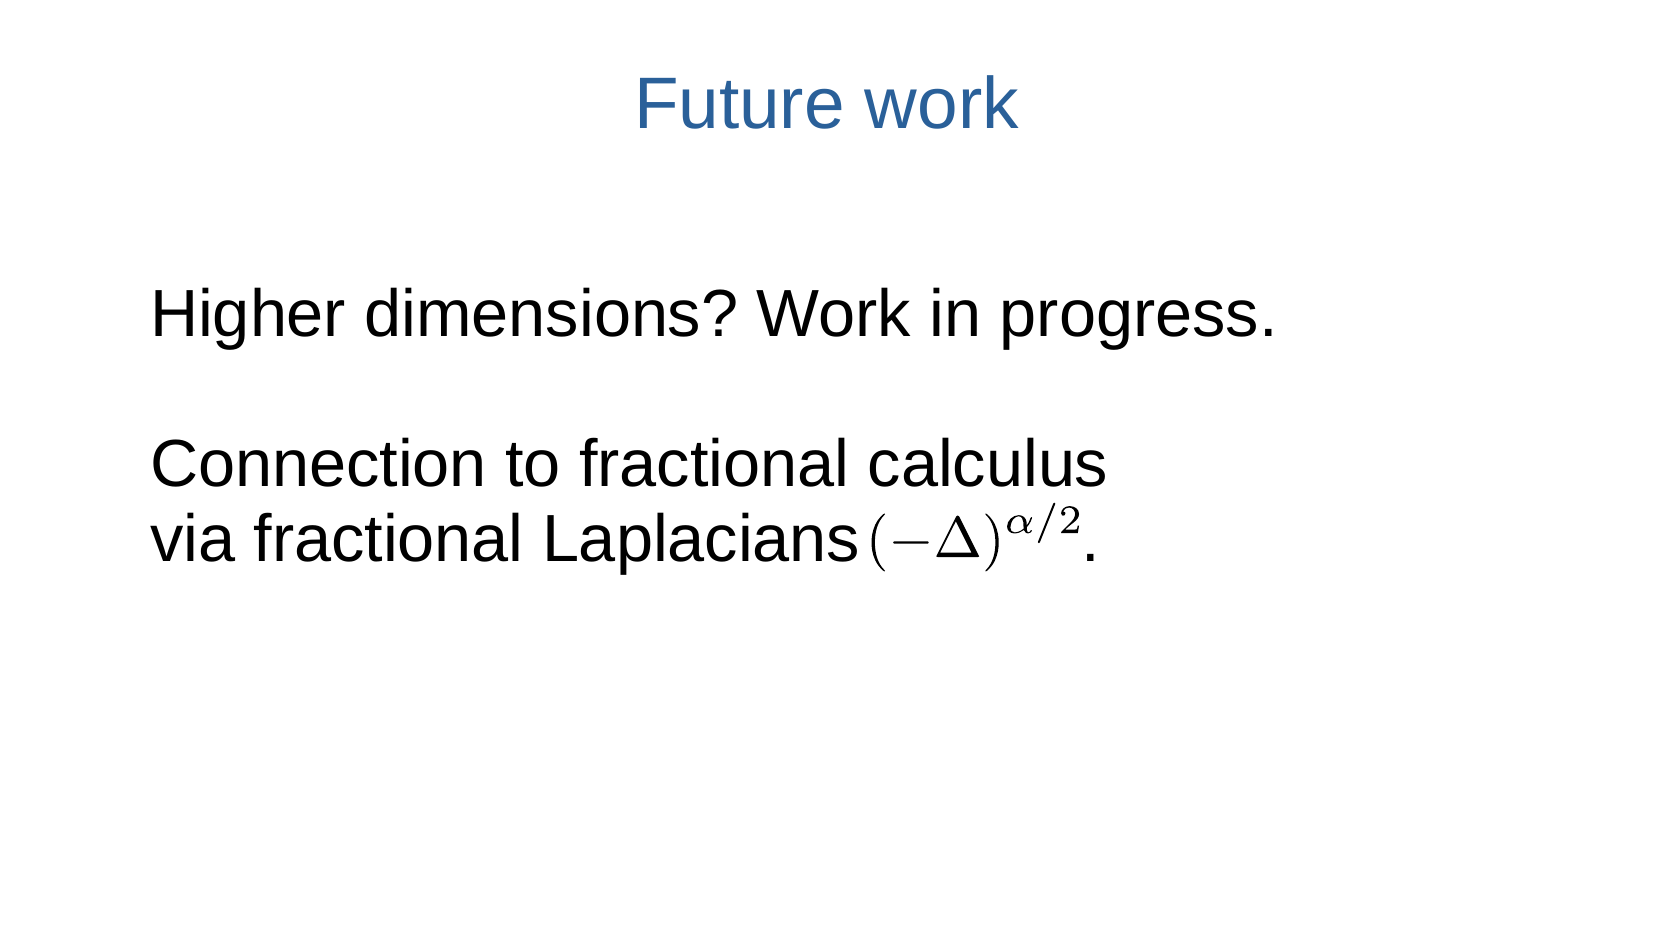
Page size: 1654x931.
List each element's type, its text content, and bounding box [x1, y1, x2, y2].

subtitle Higher dimensions? Work in progress. Connection to fractional calculus via fractional Laplacians . [150, 276, 1558, 875]
title Future work [82, 25, 1571, 181]
picture [863, 500, 1082, 574]
